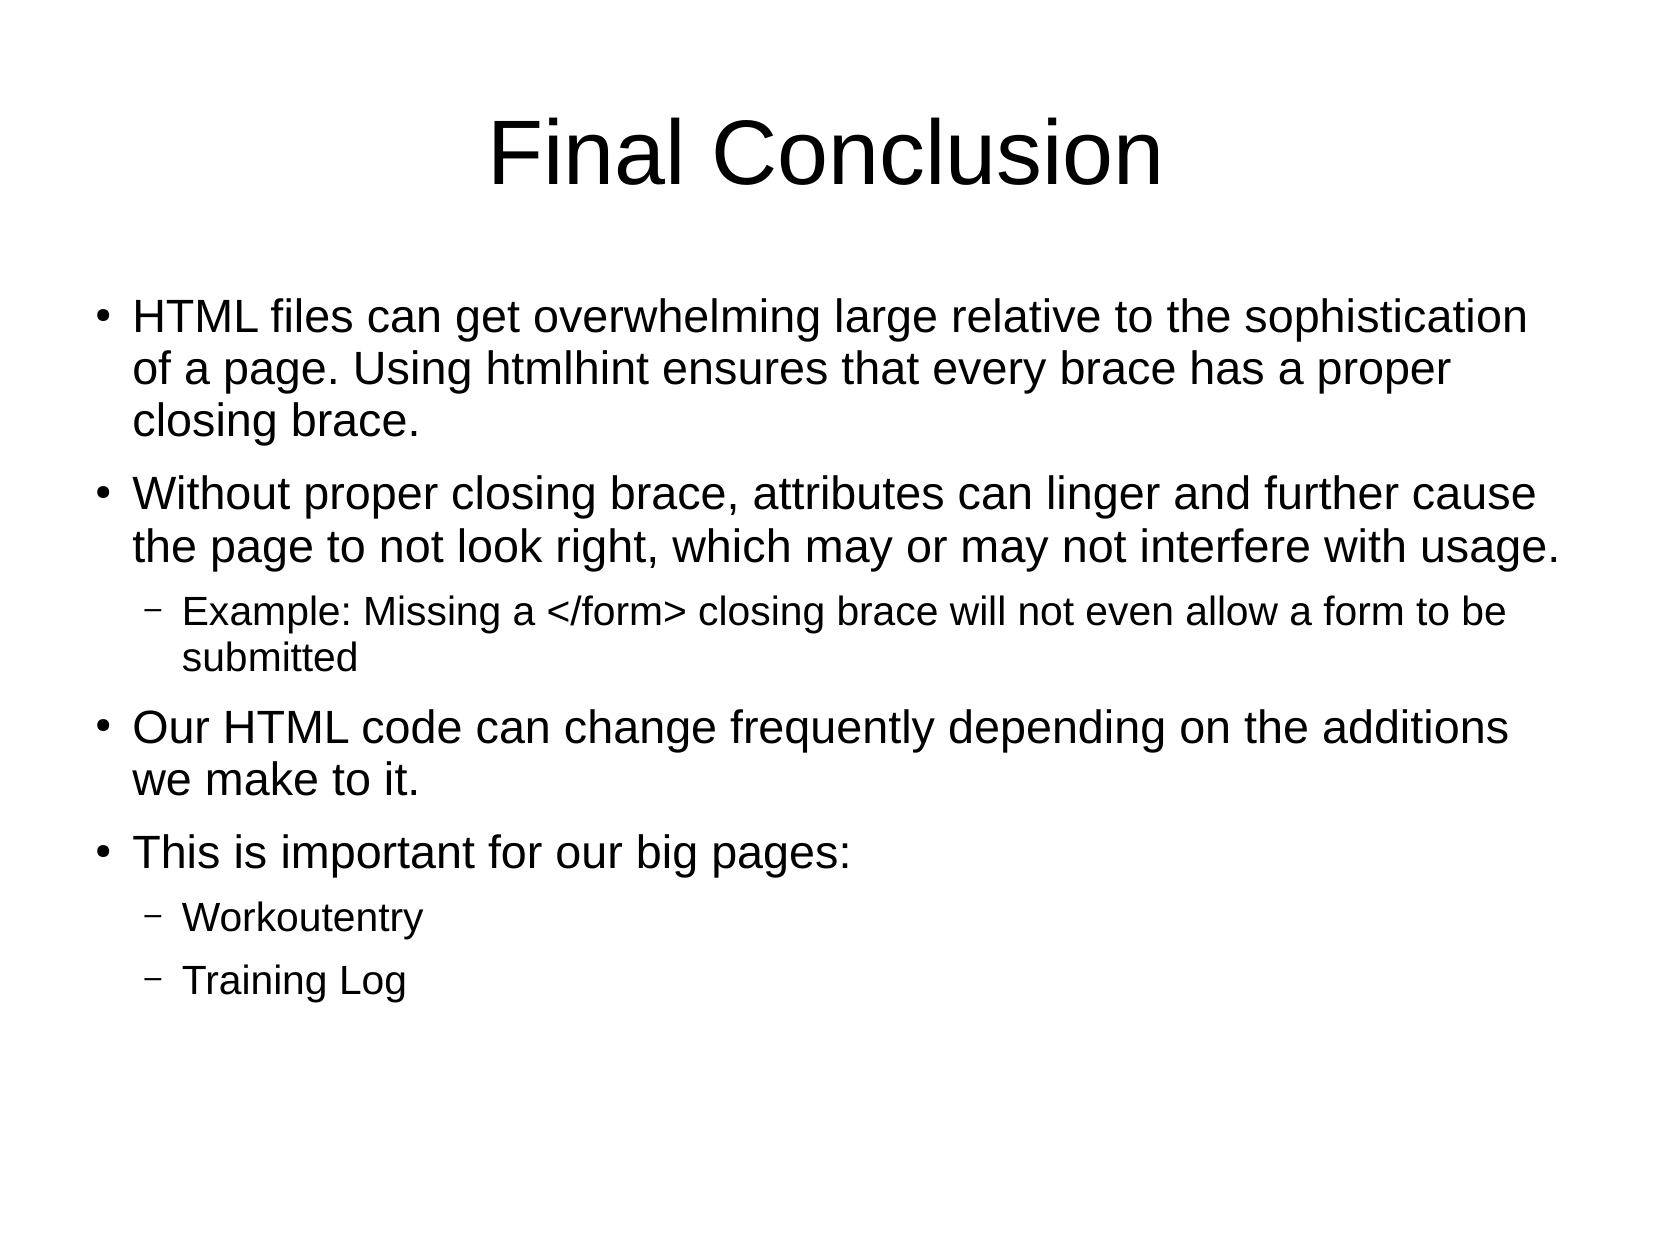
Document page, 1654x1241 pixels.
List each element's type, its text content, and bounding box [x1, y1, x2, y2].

list HTML files can get overwhelming large relative to the sophistication of a page. Using htmlhint ensures that every brace has a proper closing brace. Without proper closing brace, attributes can linger and further cause the page to not look right, which may or may not interfere with usage. Example: Missing a </form> closing brace will not even allow a form to be submitted Our HTML code can change frequently depending on the additions we make to it. This is important for our big pages: Workoutentry Training Log [82, 290, 1571, 1010]
title Final Conclusion [82, 49, 1571, 257]
